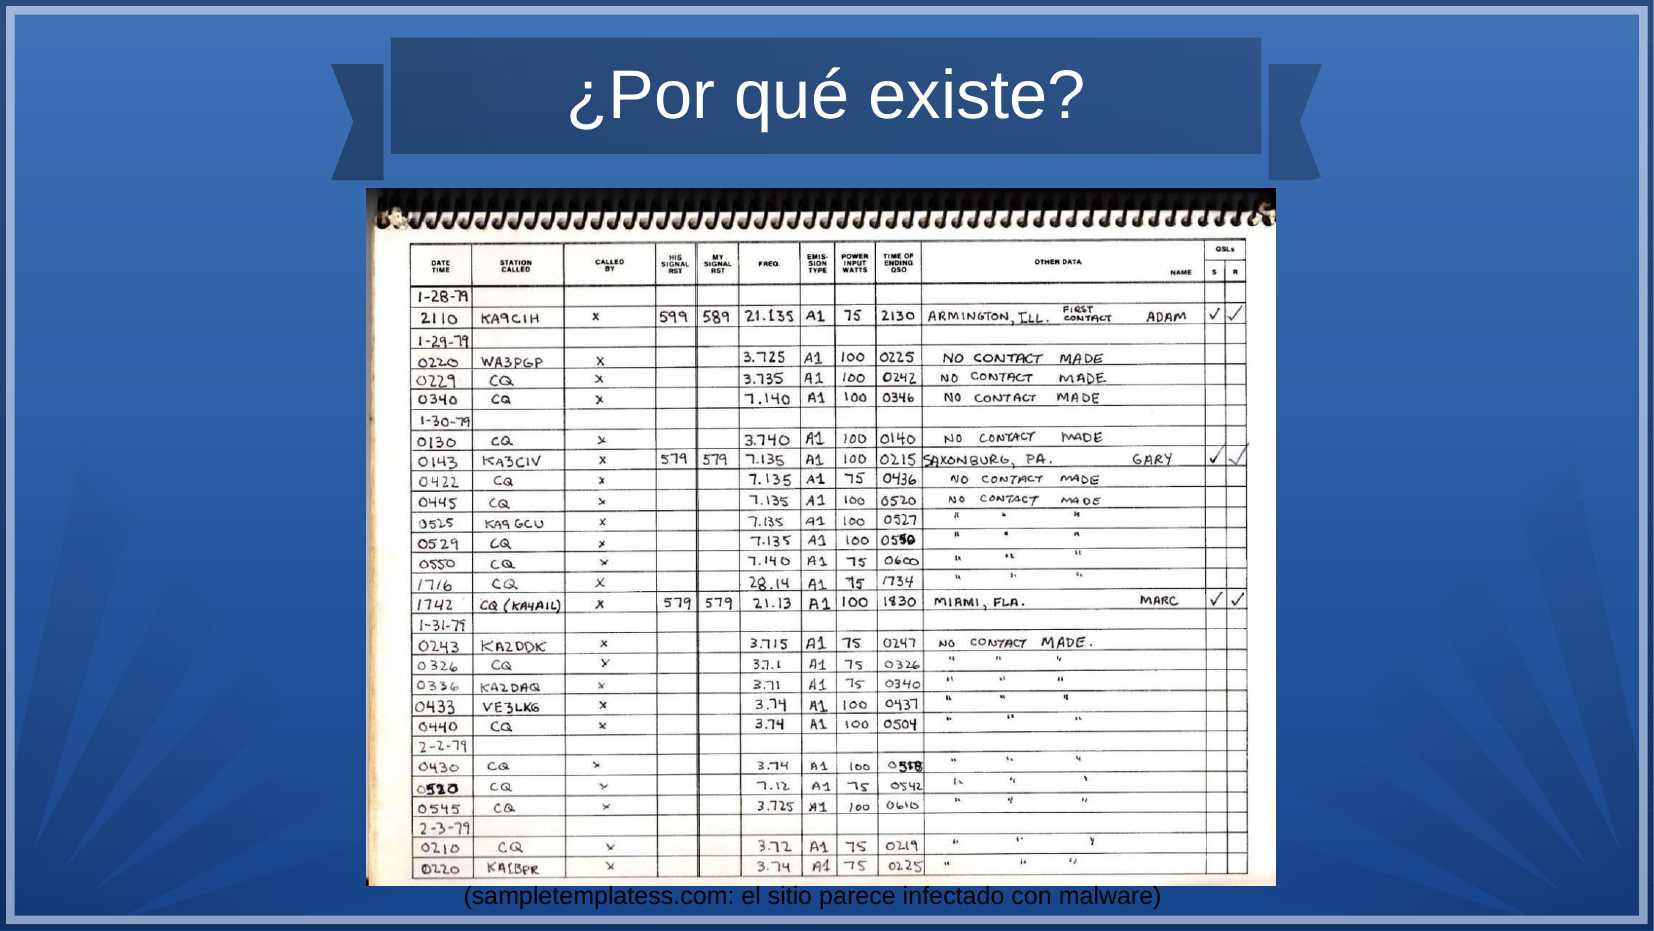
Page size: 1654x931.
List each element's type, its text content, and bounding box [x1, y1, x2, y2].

title ¿Por qué existe? [389, 35, 1264, 154]
picture [366, 188, 1276, 886]
text_box (sampletemplatess.com: el sitio parece infectado con malware) [448, 874, 1193, 931]
